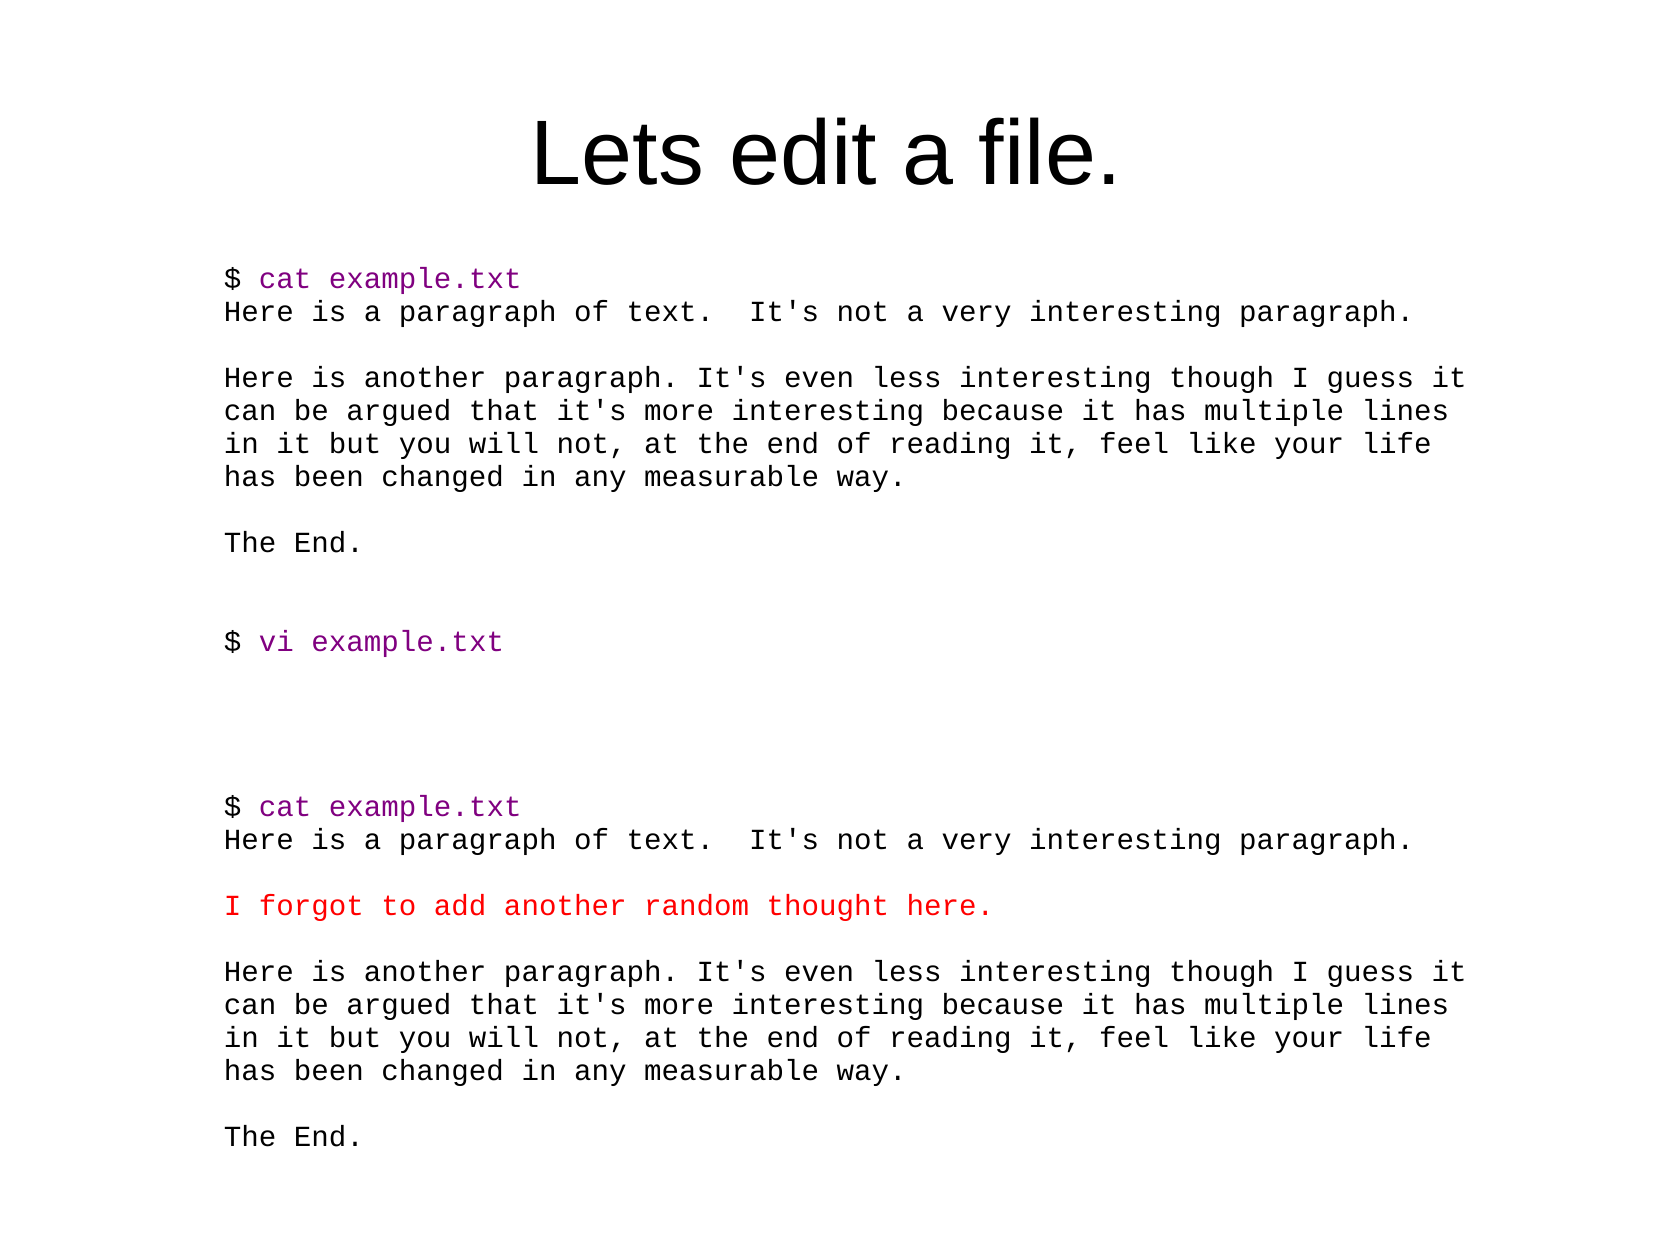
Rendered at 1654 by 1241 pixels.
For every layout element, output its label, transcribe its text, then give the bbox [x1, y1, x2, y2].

title Lets edit a file. [82, 49, 1571, 257]
text_box $ cat example.txt Here is a paragraph of text. It's not a very interesting paragraph. Here is another paragraph. It's even less interesting though I guess it can be argued that it's more interesting because it has multiple lines in it but you will not, at the end of reading it, feel like your life has been changed in any measurable way. The End. $ vi example.txt $ cat example.txt Here is a paragraph of text. It's not a very interesting paragraph. I forgot to add another random thought here. Here is another paragraph. It's even less interesting though I guess it can be argued that it's more interesting because it has multiple lines in it but you will not, at the end of reading it, feel like your life has been changed in any measurable way. The End. [209, 256, 1571, 1179]
